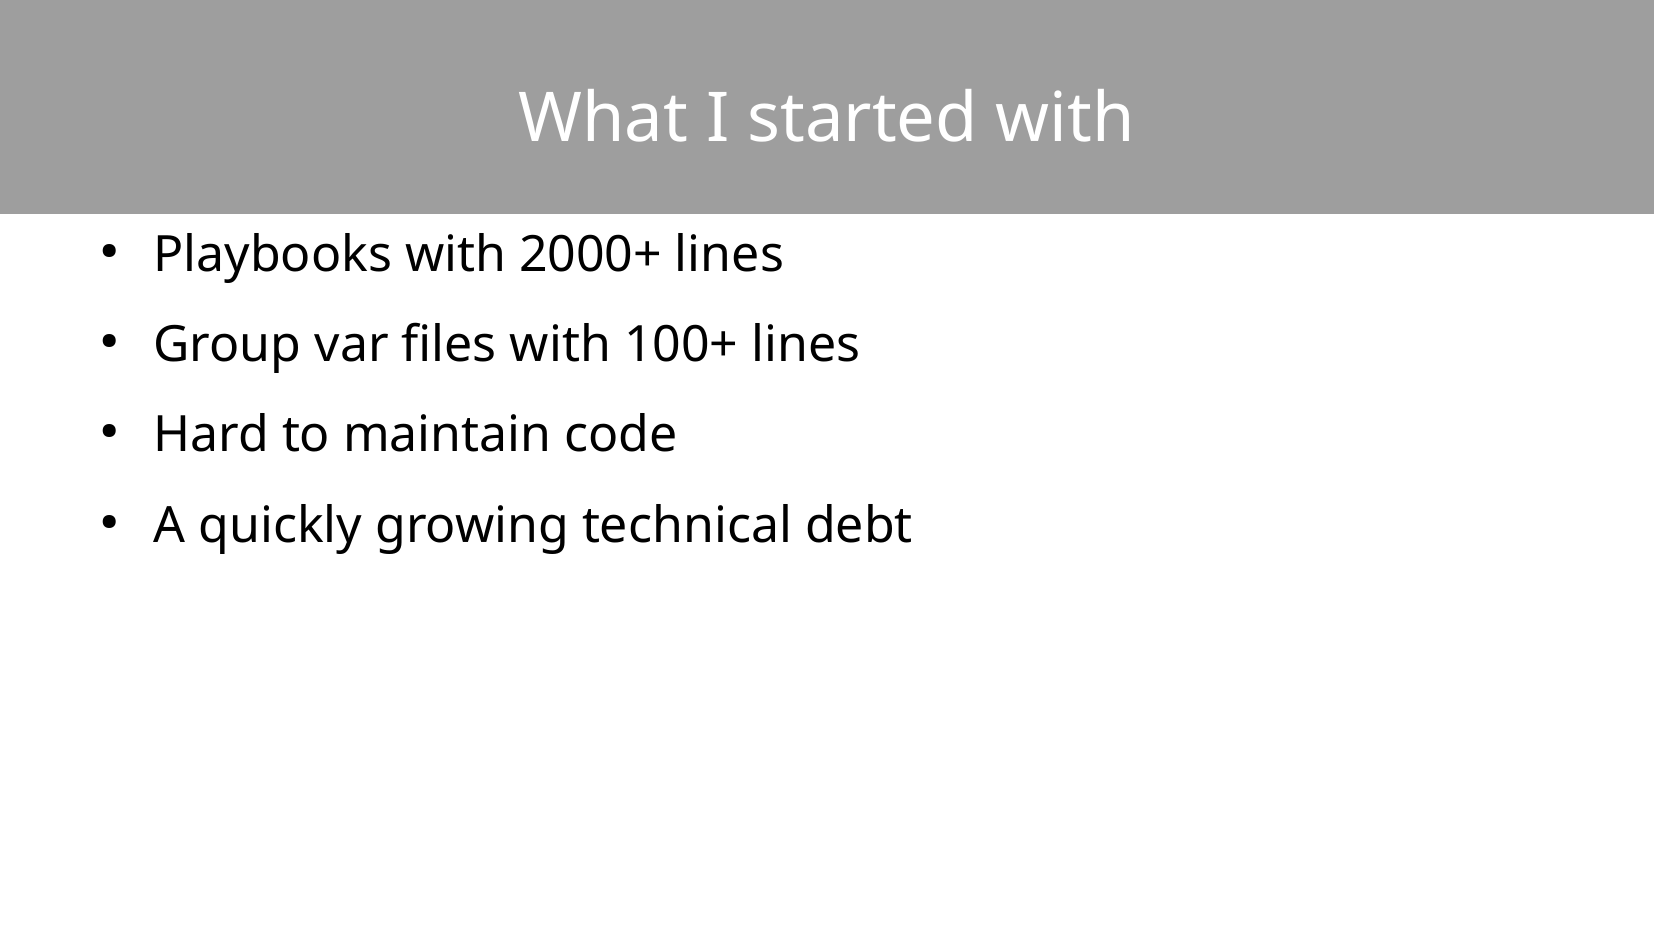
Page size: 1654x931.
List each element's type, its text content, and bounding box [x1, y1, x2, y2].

list Playbooks with 2000+ lines Group var files with 100+ lines Hard to maintain code A quickly growing technical debt [82, 217, 1571, 758]
title What I started with [82, 37, 1571, 193]
